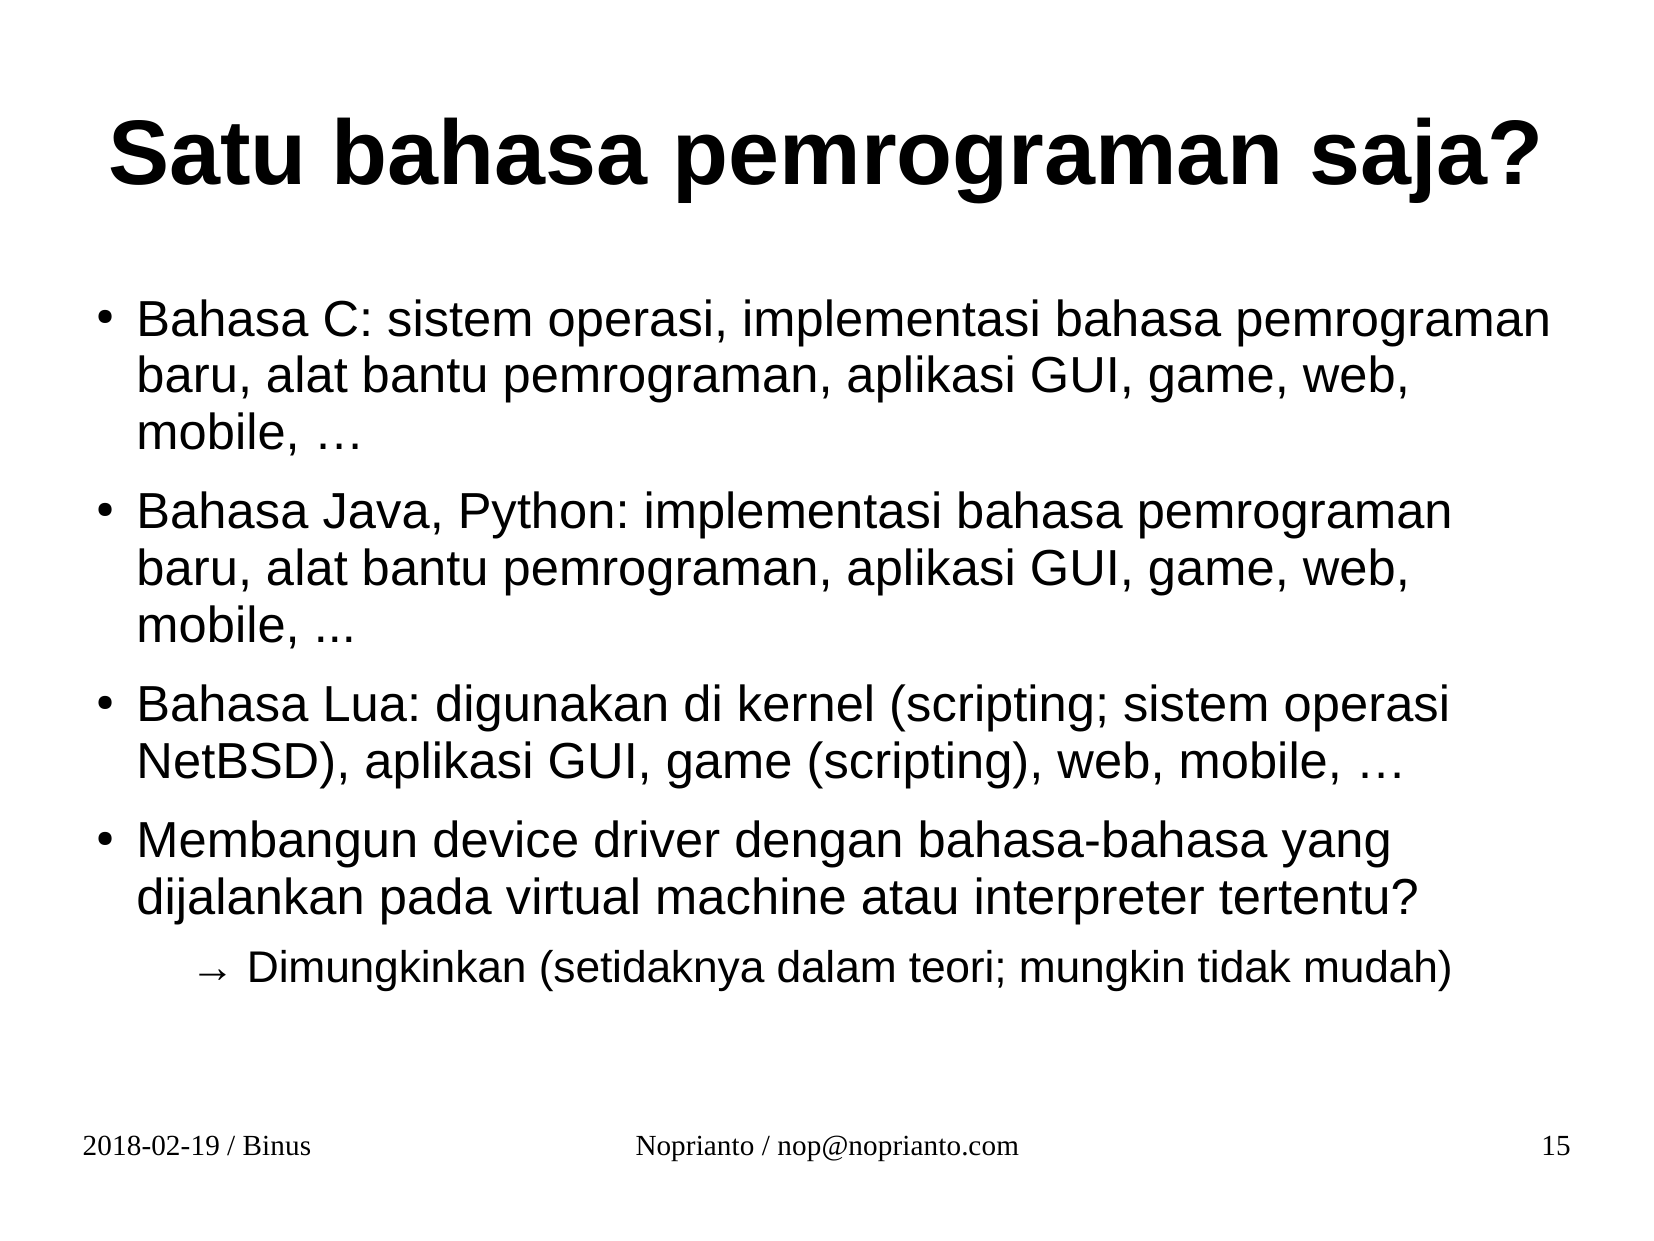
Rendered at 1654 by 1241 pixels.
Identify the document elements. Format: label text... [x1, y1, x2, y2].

list Bahasa C: sistem operasi, implementasi bahasa pemrograman baru, alat bantu pemrograman, aplikasi GUI, game, web, mobile, … Bahasa Java, Python: implementasi bahasa pemrograman baru, alat bantu pemrograman, aplikasi GUI, game, web, mobile, ... Bahasa Lua: digunakan di kernel (scripting; sistem operasi NetBSD), aplikasi GUI, game (scripting), web, mobile, … Membangun device driver dengan bahasa-bahasa yang dijalankan pada virtual machine atau interpreter tertentu? → Dimungkinkan (setidaknya dalam teori; mungkin tidak mudah) [82, 290, 1571, 1010]
title Satu bahasa pemrograman saja? [82, 49, 1571, 257]
